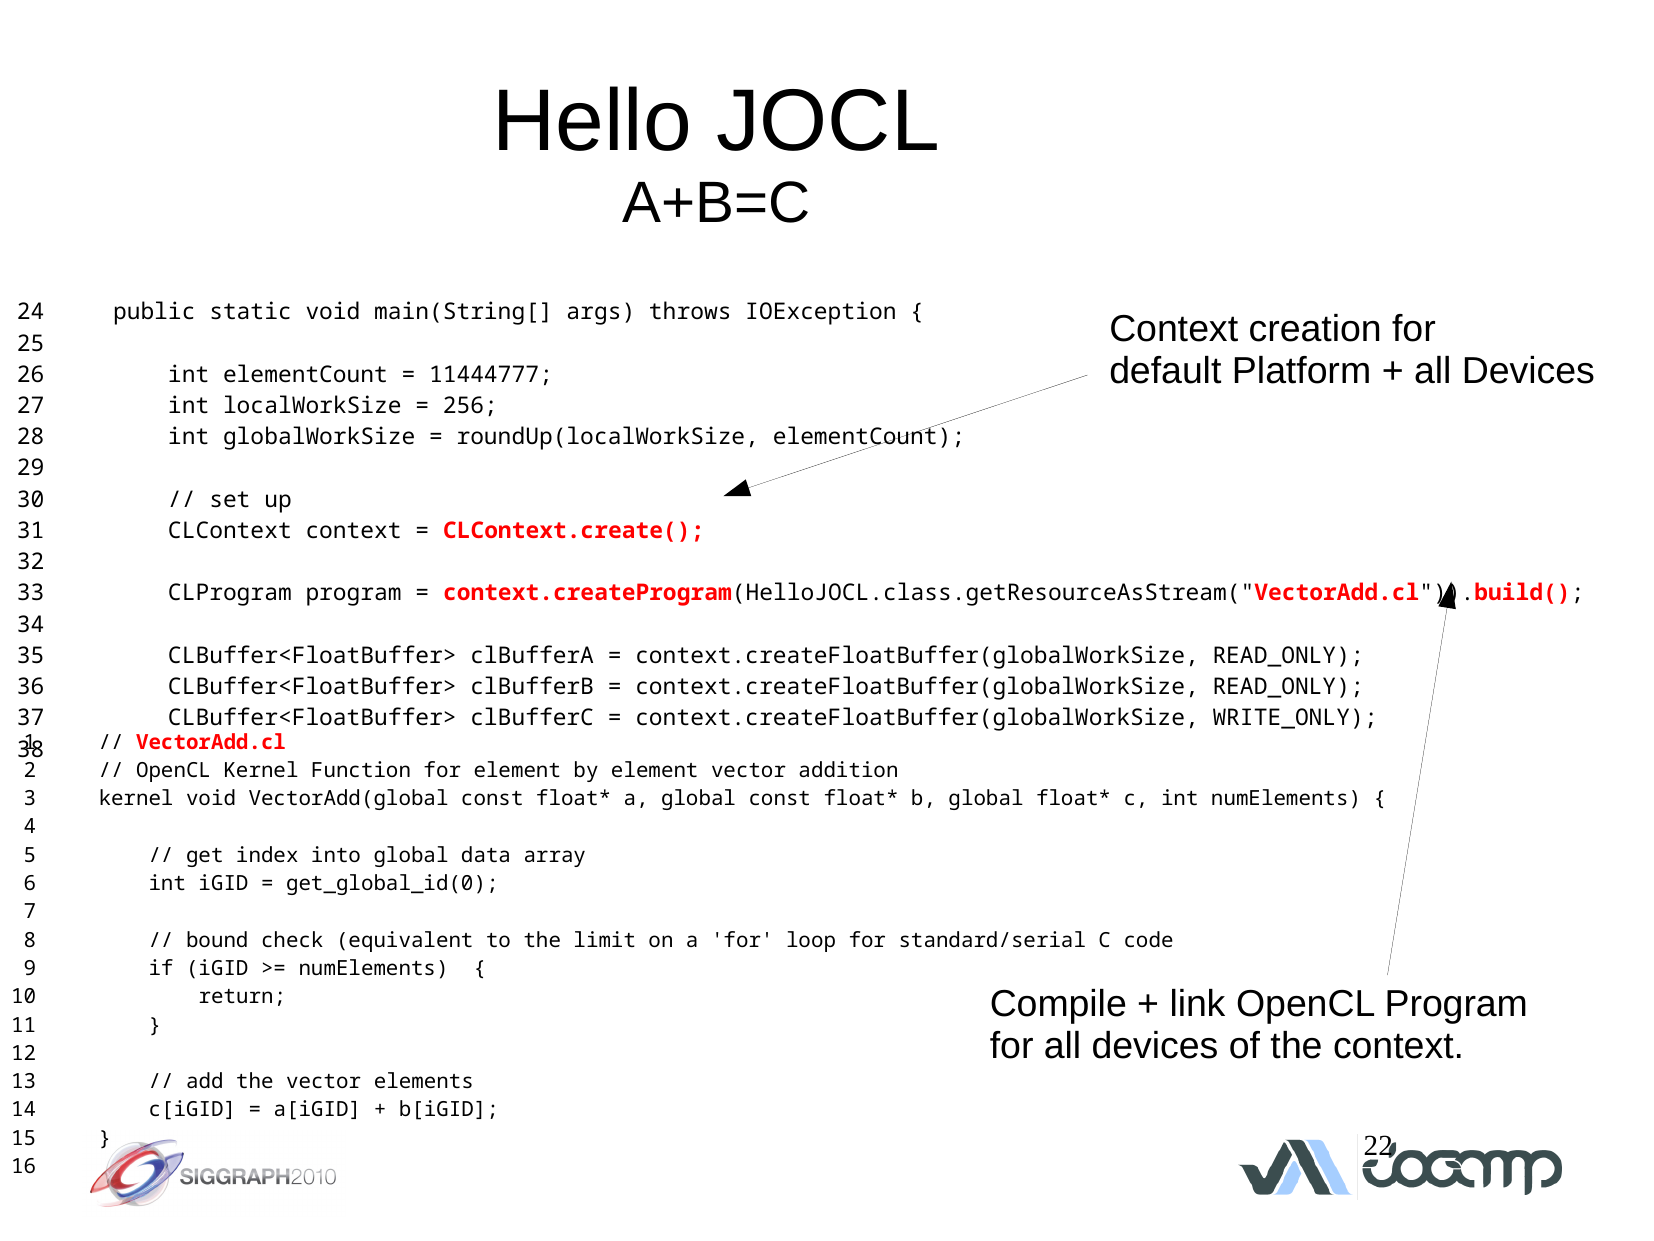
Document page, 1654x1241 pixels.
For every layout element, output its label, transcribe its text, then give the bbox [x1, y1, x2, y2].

text_box 1 // VectorAdd.cl 2 // OpenCL Kernel Function for element by element vector addition 3 kernel void VectorAdd(global const float* a, global const float* b, global float* c, int numElements) { 4 5 // get index into global data array 6 int iGID = get_global_id(0); 7 8 // bound check (equivalent to the limit on a 'for' loop for standard/serial C code 9 if (iGID >= numElements) { 10 return; 11 } 12 13 // add the vector elements 14 c[iGID] = a[iGID] + b[iGID]; 15 } 16 [0, 719, 1401, 1147]
picture [82, 1147, 346, 1217]
text_box Context creation for default Platform + all Devices [1094, 300, 1611, 399]
title Hello JOCL A+B=C [82, 56, 1351, 250]
text_box 24 public static void main(String[] args) throws IOException { 25 26 int elementCount = 11444777; 27 int localWorkSize = 256; 28 int globalWorkSize = roundUp(localWorkSize, elementCount); 29 30 // set up 31 CLContext context = CLContext.create(); 32 33 CLProgram program = context.createProgram(HelloJOCL.class.getResourceAsStream("VectorAdd.cl")).build(); 34 35 CLBuffer<FloatBuffer> clBufferA = context.createFloatBuffer(globalWorkSize, READ_ONLY); 36 CLBuffer<FloatBuffer> clBufferB = context.createFloatBuffer(globalWorkSize, READ_ONLY); 37 CLBuffer<FloatBuffer> clBufferC = context.createFloatBuffer(globalWorkSize, WRITE_ONLY); 38 [2, 287, 1653, 729]
text_box Compile + link OpenCL Program for all devices of the context. [975, 975, 1554, 1074]
picture [1237, 1134, 1562, 1200]
